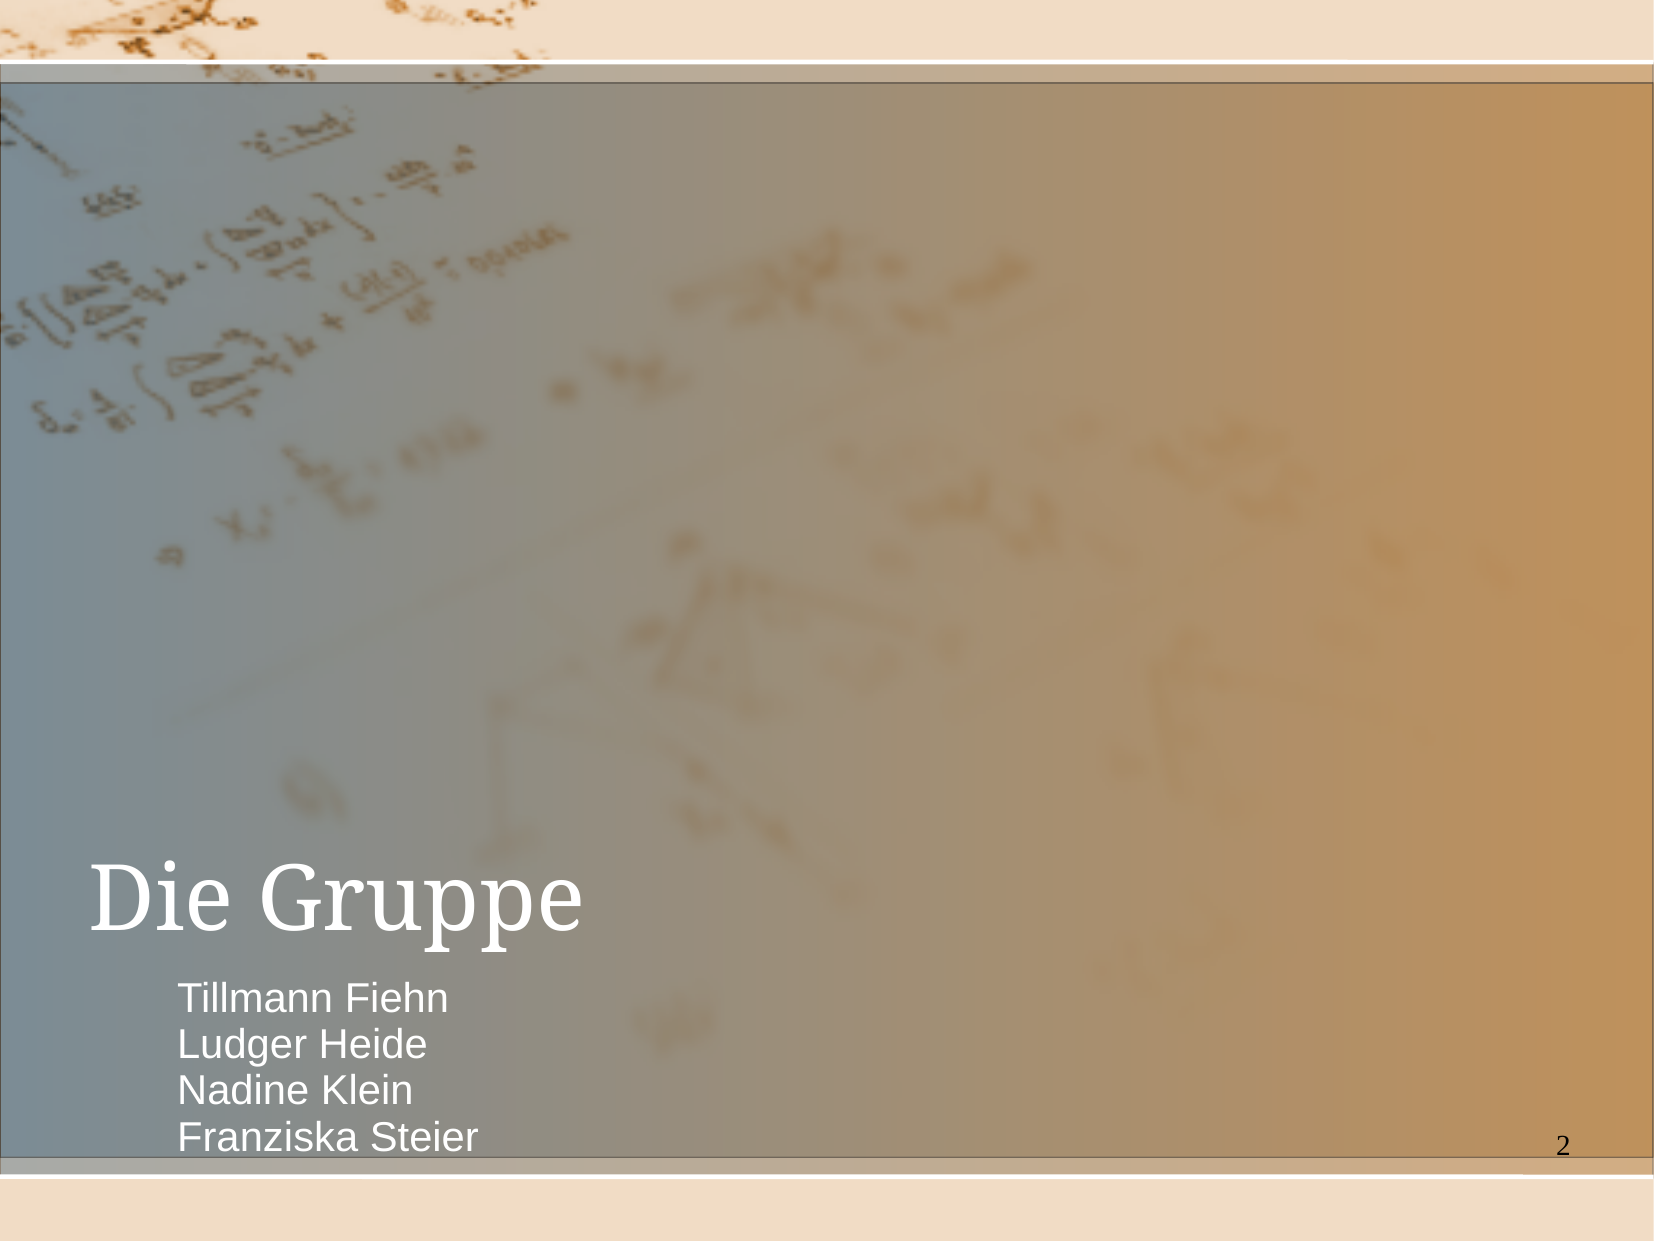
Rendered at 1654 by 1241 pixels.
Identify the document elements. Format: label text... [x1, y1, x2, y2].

title Die Gruppe [88, 791, 1565, 999]
list Tillmann Fiehn Ludger Heide Nadine Klein Franziska Steier [177, 974, 1571, 1162]
picture [0, 1179, 1654, 1241]
picture [0, 0, 1654, 59]
